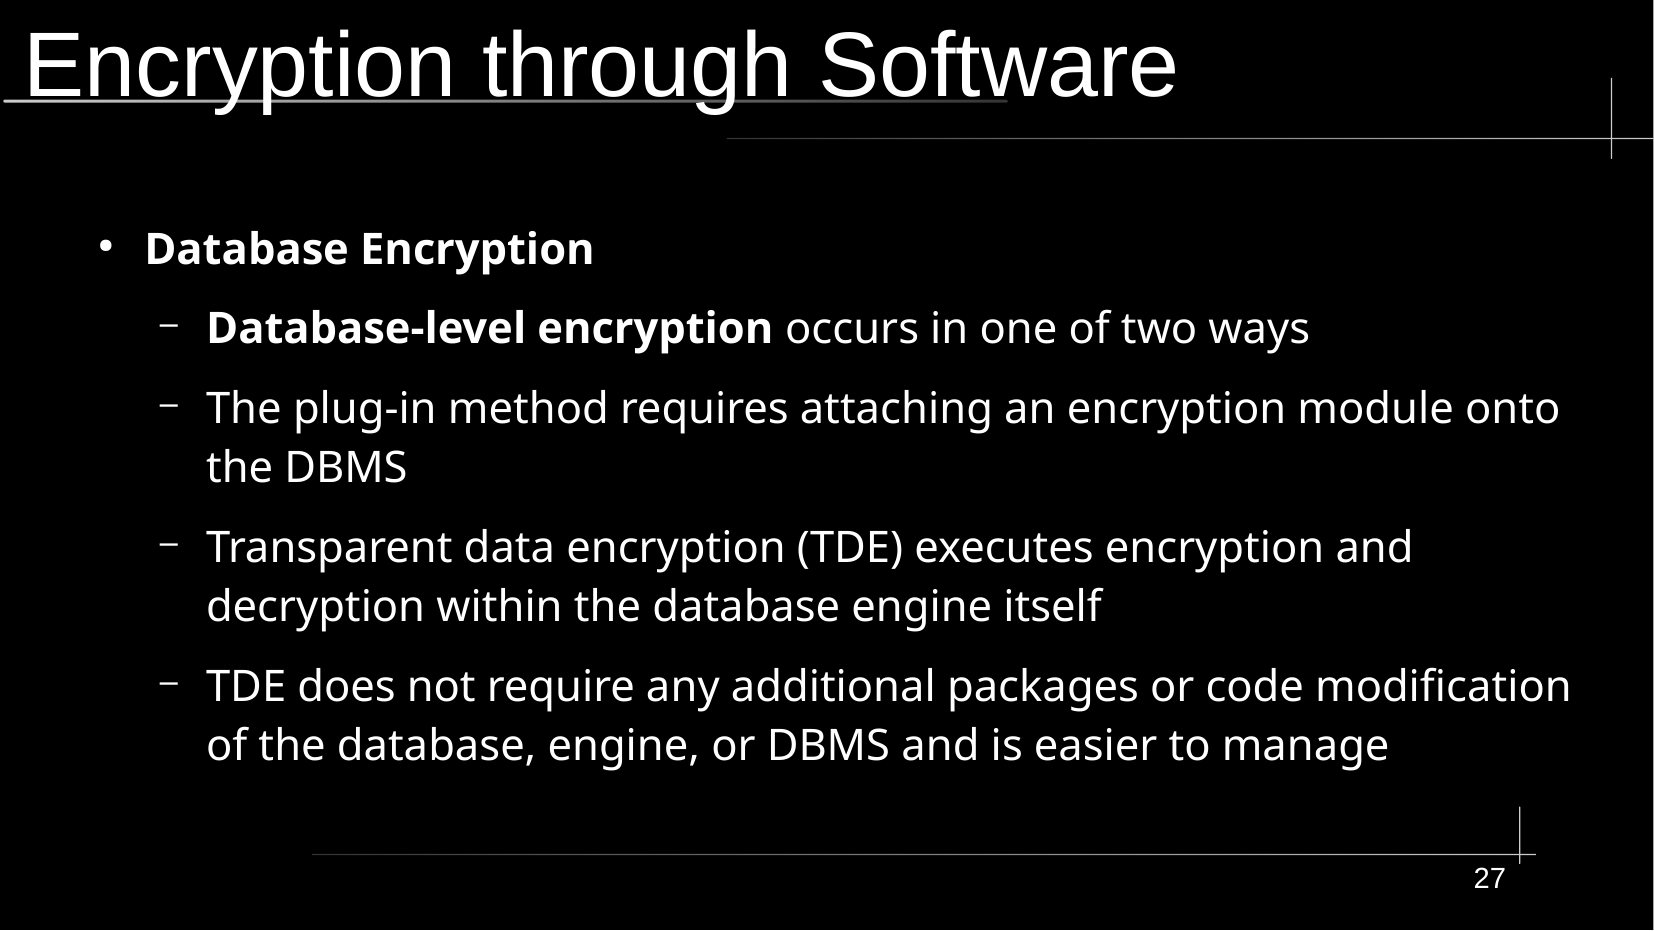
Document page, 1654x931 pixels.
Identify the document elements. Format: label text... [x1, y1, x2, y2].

title Encryption through Software [23, 11, 1589, 119]
list Database Encryption Database-level encryption occurs in one of two ways The plug-in method requires attaching an encryption module onto the DBMS Transparent data encryption (TDE) executes encryption and decryption within the database engine itself TDE does not require any additional packages or code modification of the database, engine, or DBMS and is easier to manage [82, 217, 1592, 811]
